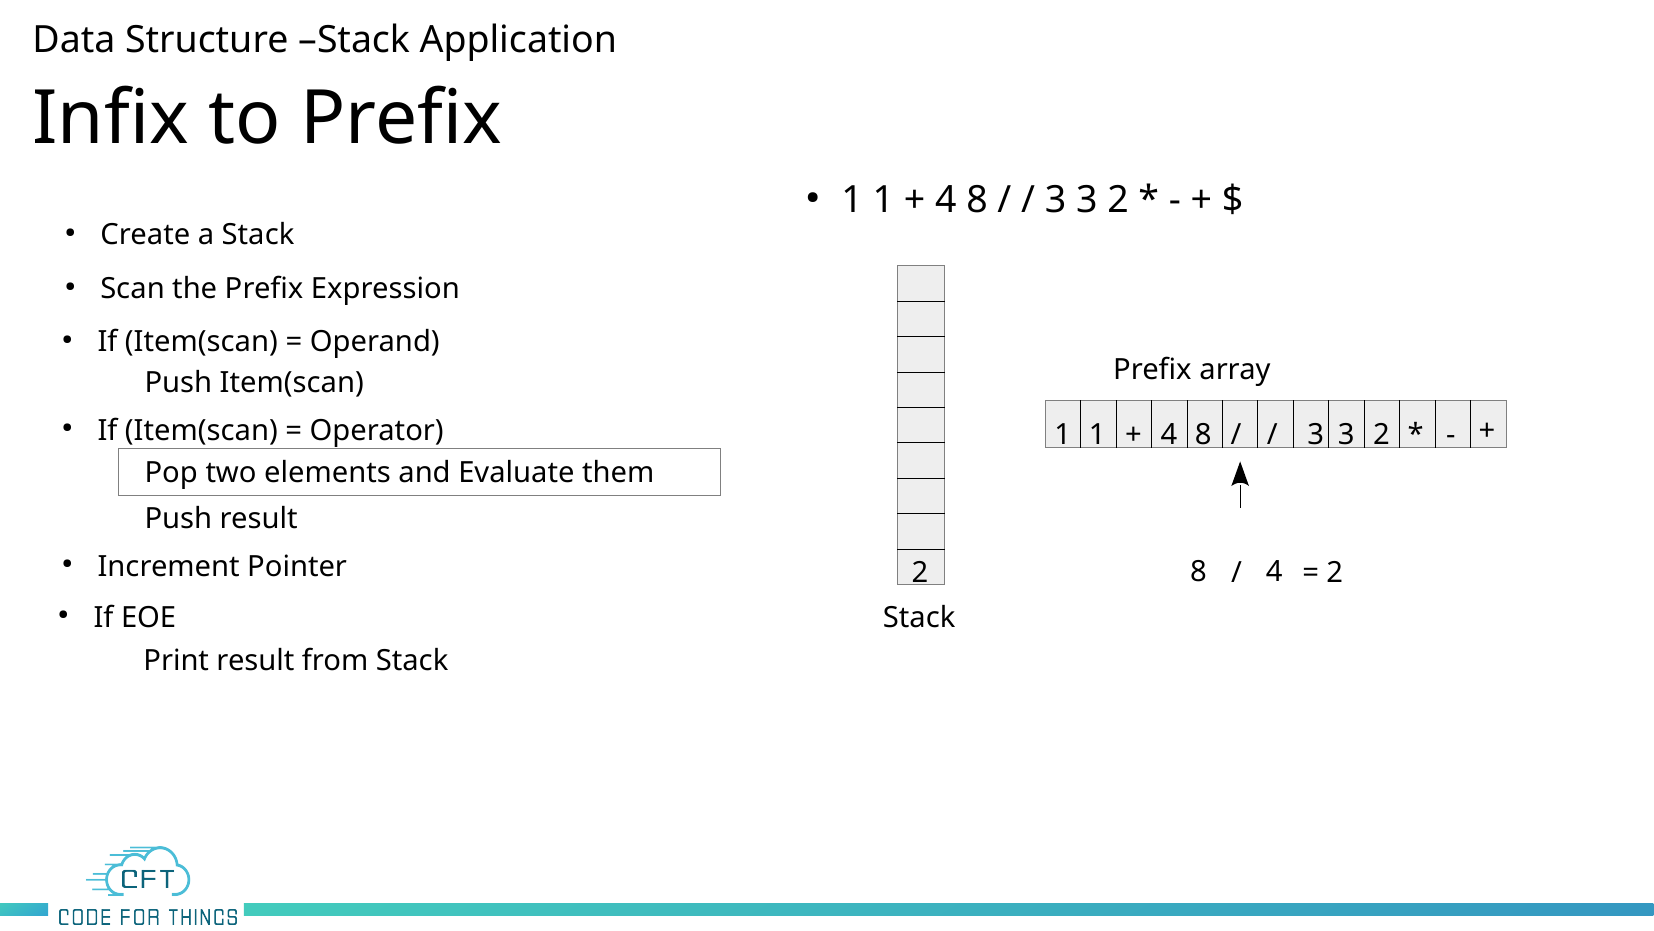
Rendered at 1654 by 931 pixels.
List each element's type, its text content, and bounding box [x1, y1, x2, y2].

text_box Create a Stack [50, 206, 355, 266]
text_box [1294, 400, 1328, 406]
text_box [897, 514, 945, 543]
text_box [897, 479, 945, 513]
text_box 8 [1175, 543, 1216, 593]
text_box [897, 302, 945, 336]
text_box Push result [94, 490, 426, 550]
text_box Scan the Prefix Expression [50, 259, 537, 319]
text_box - [1431, 405, 1472, 456]
text_box / [1216, 543, 1257, 593]
text_box [1258, 400, 1293, 406]
text_box Prefix array [1098, 340, 1312, 391]
text_box [1152, 400, 1187, 406]
text_box [897, 337, 945, 372]
text_box Stack [868, 588, 979, 638]
text_box 4 [1145, 406, 1180, 456]
text_box [897, 373, 945, 407]
text_box 1 [1039, 406, 1074, 456]
text_box 4 [1257, 543, 1287, 593]
text_box 1 [1074, 406, 1123, 456]
text_box [1365, 400, 1399, 406]
text_box * [1392, 405, 1431, 456]
text_box Print result from Stack [93, 631, 615, 691]
text_box [1400, 400, 1435, 405]
text_box If (Item(scan) = Operator) [47, 401, 496, 461]
text_box Pop two elements and Evaluate them [94, 443, 709, 502]
text_box Push Item(scan) [94, 373, 426, 401]
text_box If (Item(scan) = Operand) [47, 312, 491, 373]
text_box / [1252, 406, 1292, 456]
text_box [709, 448, 721, 496]
text_box If EOE [43, 588, 375, 638]
text_box [897, 408, 945, 442]
text_box [1436, 400, 1470, 405]
text_box + [1123, 406, 1145, 456]
text_box + [1463, 401, 1518, 451]
text_box [1081, 400, 1116, 406]
picture [59, 846, 237, 925]
text_box 2 [896, 543, 946, 593]
text_box 8 [1180, 406, 1229, 456]
text_box [897, 265, 945, 301]
title Data Structure –Stack Application Infix to Prefix [32, 12, 1536, 166]
text_box 2 [1372, 406, 1407, 456]
text_box [1188, 400, 1222, 406]
text_box [1329, 400, 1364, 406]
text_box Increment Pointer [47, 537, 621, 597]
text_box [897, 443, 945, 478]
text_box [1045, 400, 1080, 406]
text_box = 2 [1287, 543, 1382, 593]
text_box / [1229, 406, 1252, 456]
text_box 3 [1292, 406, 1341, 456]
text_box [1223, 400, 1257, 406]
text_box [1117, 400, 1151, 406]
text_box 1 1 + 4 8 / / 3 3 2 * - + $ [791, 165, 1377, 225]
text_box 3 [1341, 406, 1372, 456]
